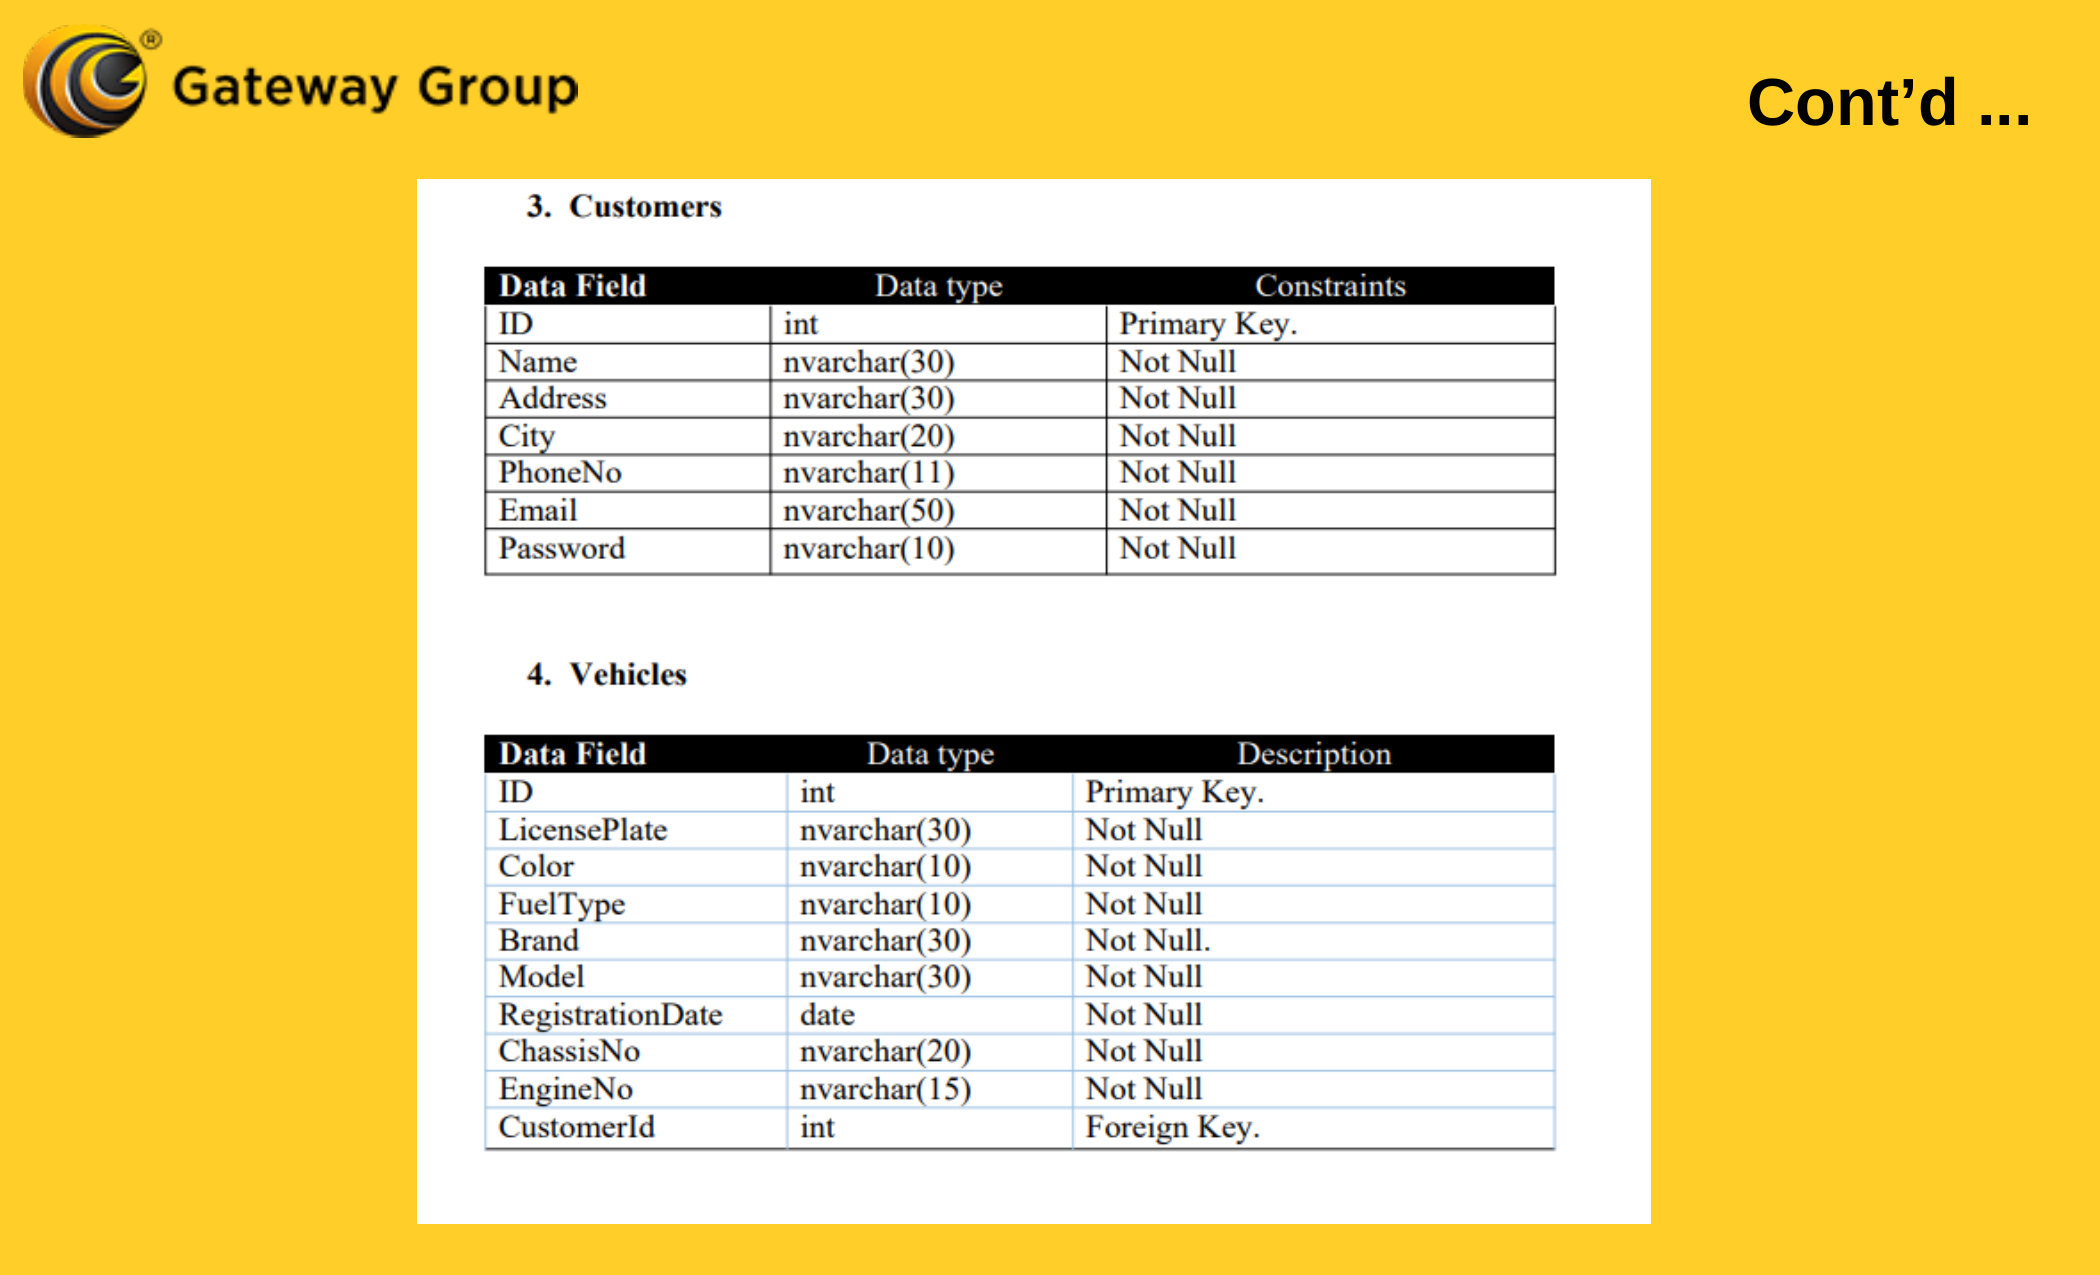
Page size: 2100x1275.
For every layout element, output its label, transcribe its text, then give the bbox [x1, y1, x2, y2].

picture [23, 24, 578, 138]
picture [417, 179, 1651, 1224]
text_box Cont’d ... [1732, 57, 2063, 147]
